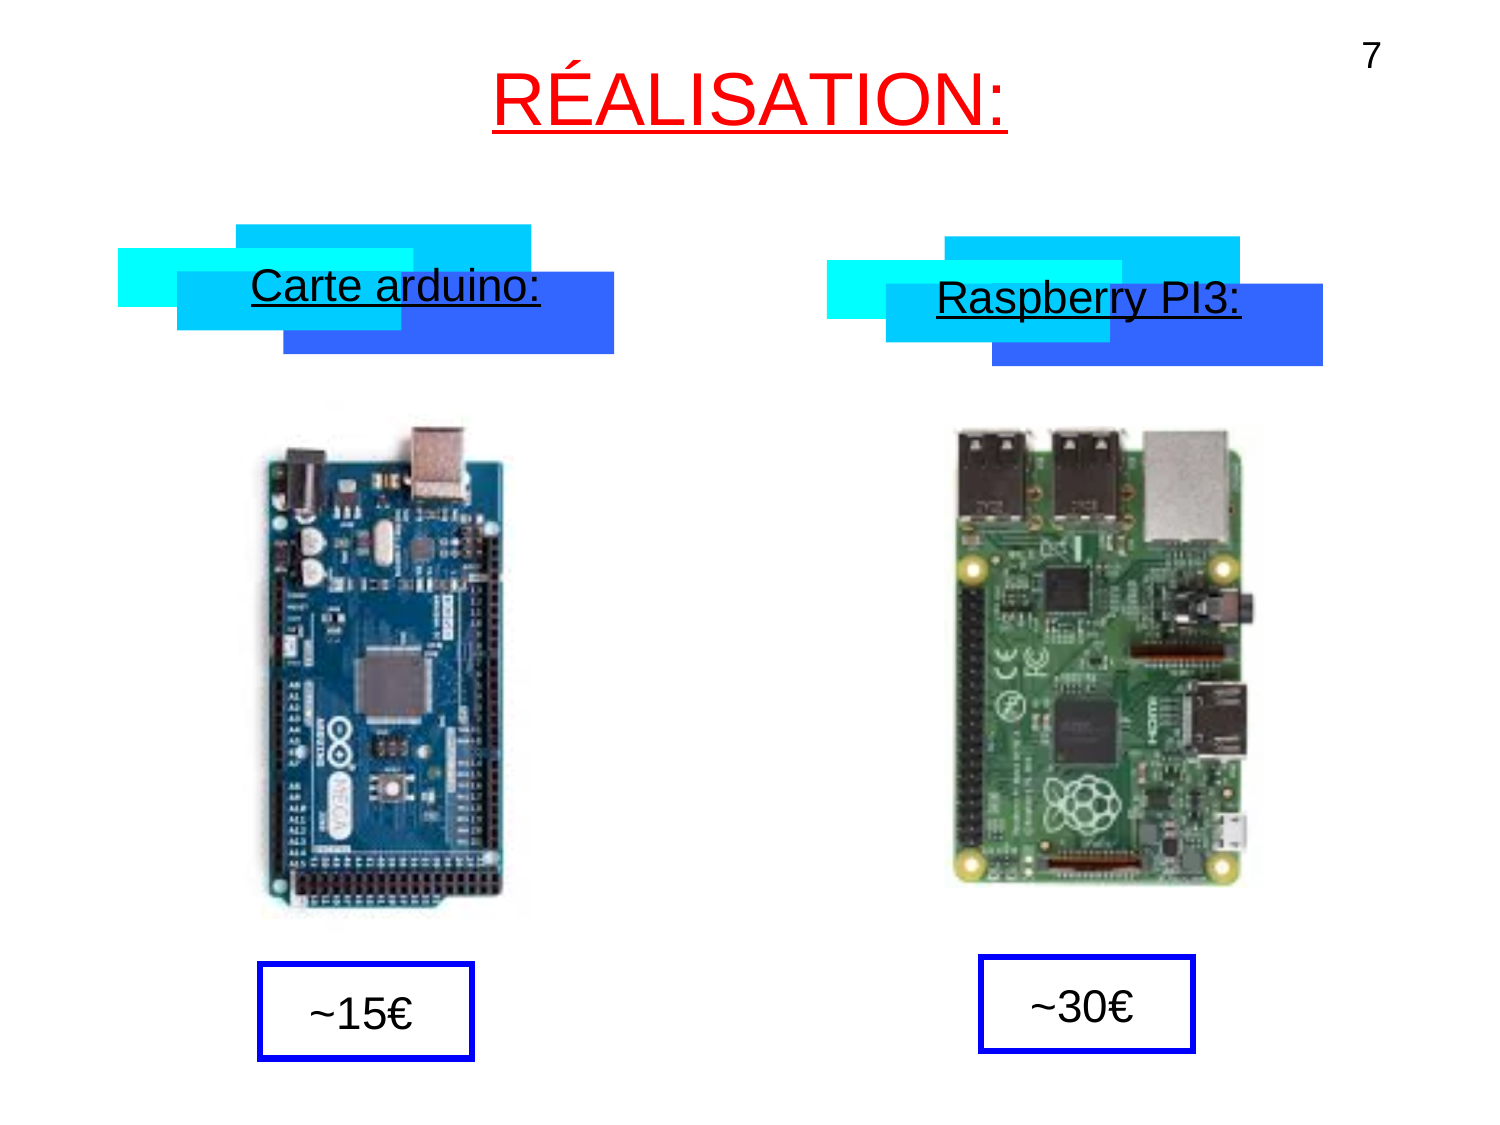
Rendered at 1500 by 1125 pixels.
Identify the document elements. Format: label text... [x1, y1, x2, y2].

text_box Carte arduino: [236, 248, 567, 319]
text_box [118, 224, 615, 355]
text_box 7 [1346, 23, 1453, 84]
text_box ~15€ [295, 976, 437, 1047]
picture [238, 401, 532, 934]
picture [944, 425, 1264, 888]
text_box [826, 260, 1323, 367]
text_box RÉALISATION: [0, 42, 1500, 149]
text_box [944, 236, 1240, 260]
text_box ~30€ [1016, 968, 1158, 1040]
text_box Raspberry PI3: [921, 260, 1264, 331]
